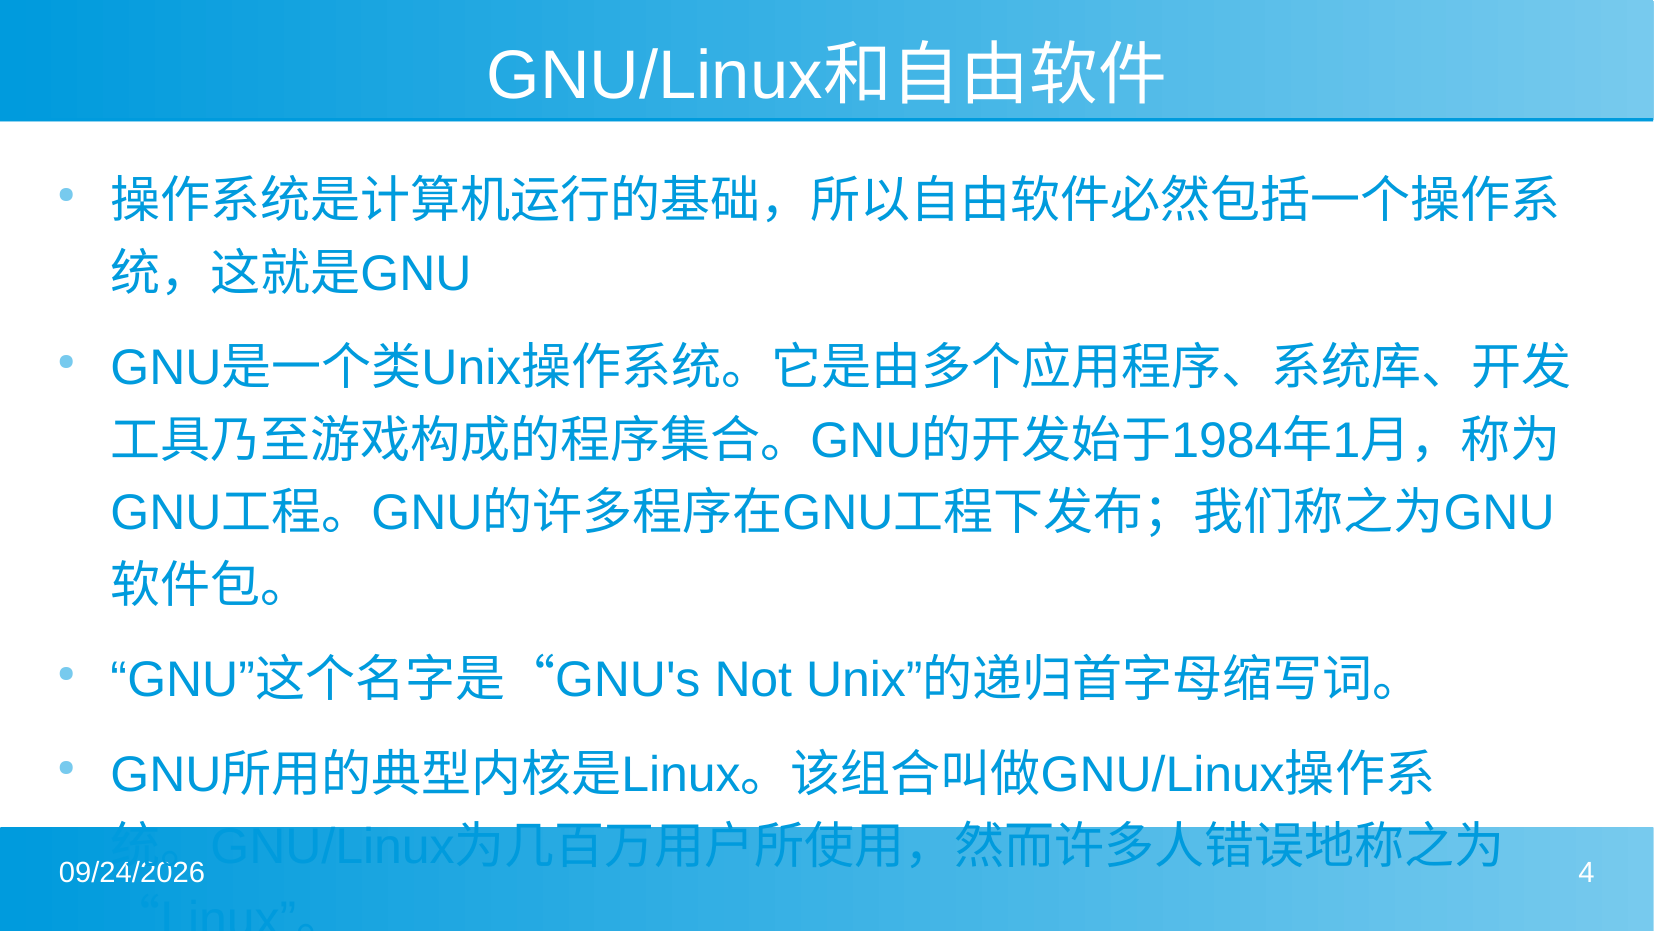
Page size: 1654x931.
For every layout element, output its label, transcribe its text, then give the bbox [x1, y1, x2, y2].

title GNU/Linux和自由软件 [59, 27, 1595, 111]
list 操作系统是计算机运行的基础，所以自由软件必然包括一个操作系统，这就是GNU GNU是一个类Unix操作系统。它是由多个应用程序、系统库、开发工具乃至游戏构成的程序集合。GNU的开发始于1984年1月，称为GNU工程。GNU的许多程序在GNU工程下发布；我们称之为GNU软件包。 “GNU”这个名字是“GNU's Not Unix”的递归首字母缩写词。 GNU所用的典型内核是Linux。该组合叫做GNU/Linux操作系统。GNU/Linux为几百万用户所使用，然而许多人错误地称之为“Linux”。 [39, 159, 1576, 751]
